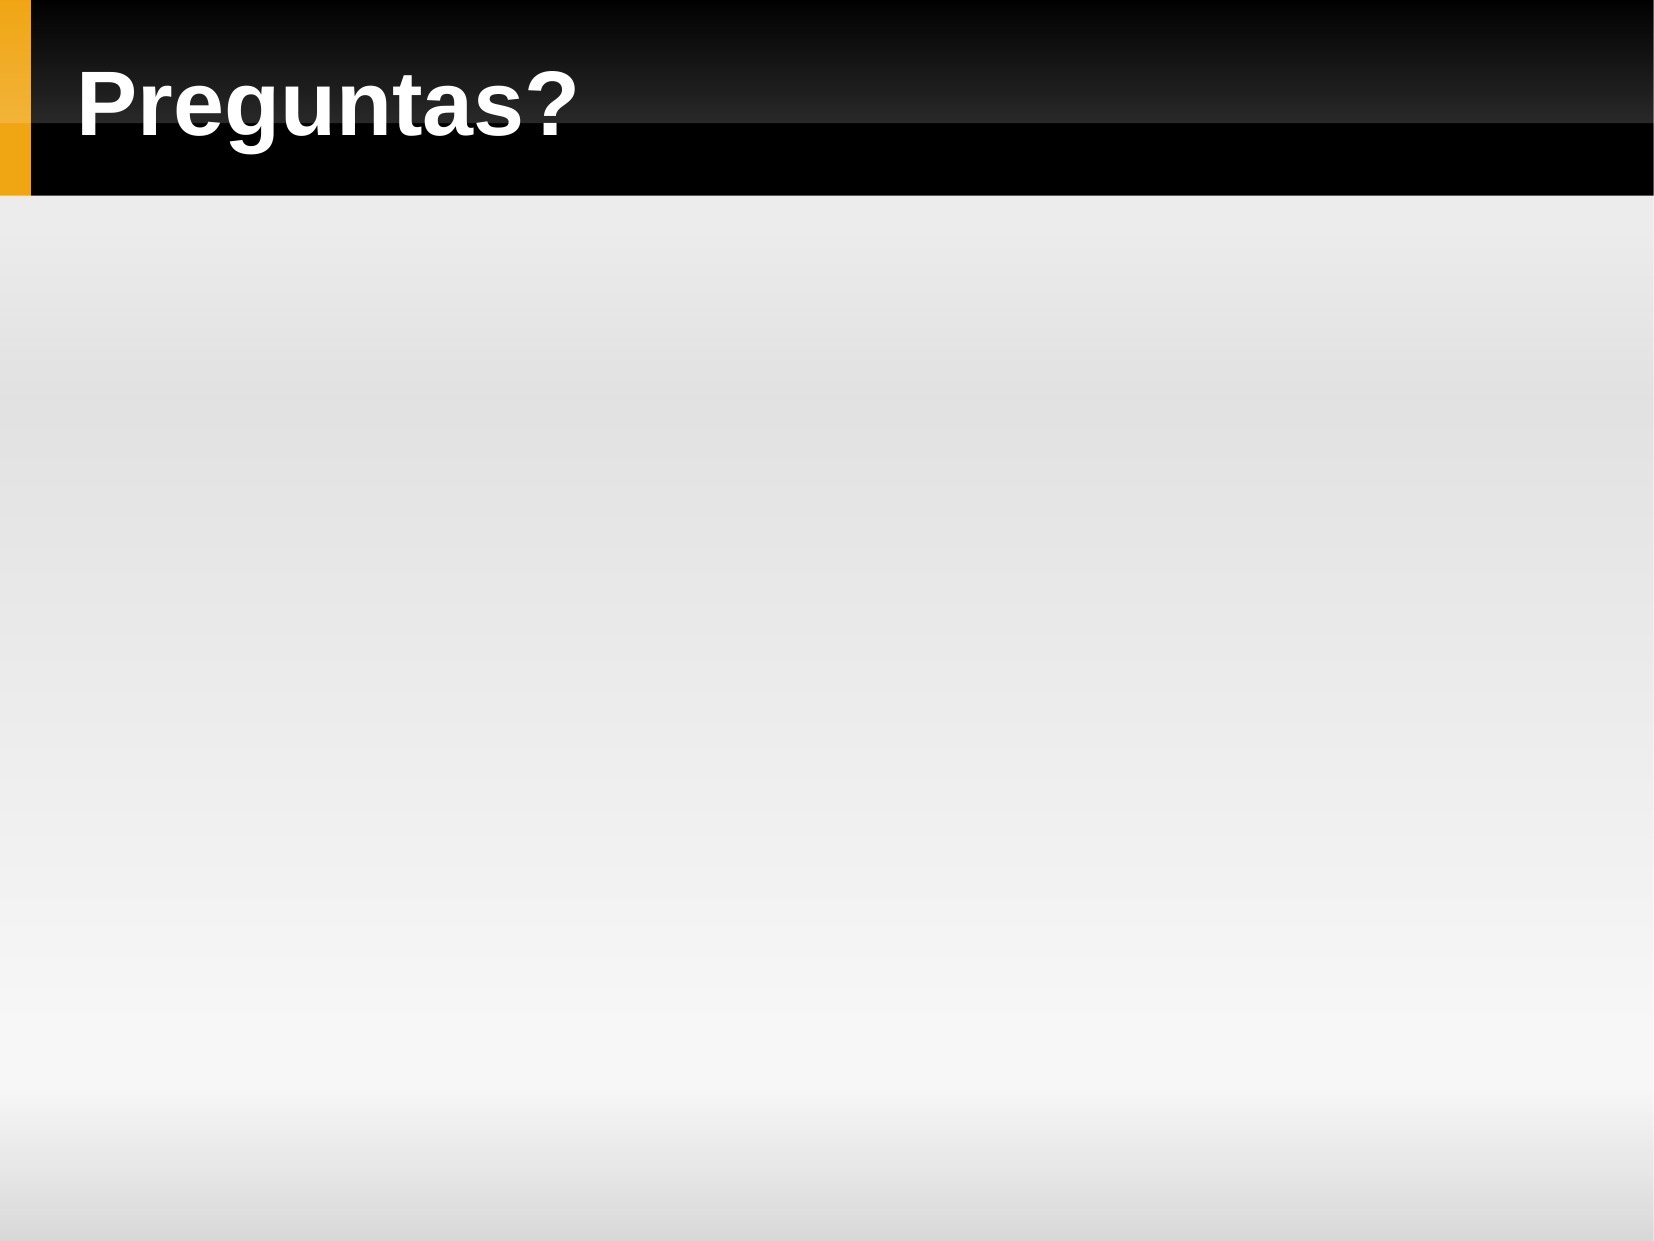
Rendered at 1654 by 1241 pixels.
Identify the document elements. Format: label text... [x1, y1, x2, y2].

title Preguntas? [76, 0, 1565, 208]
picture [0, 0, 1654, 1241]
